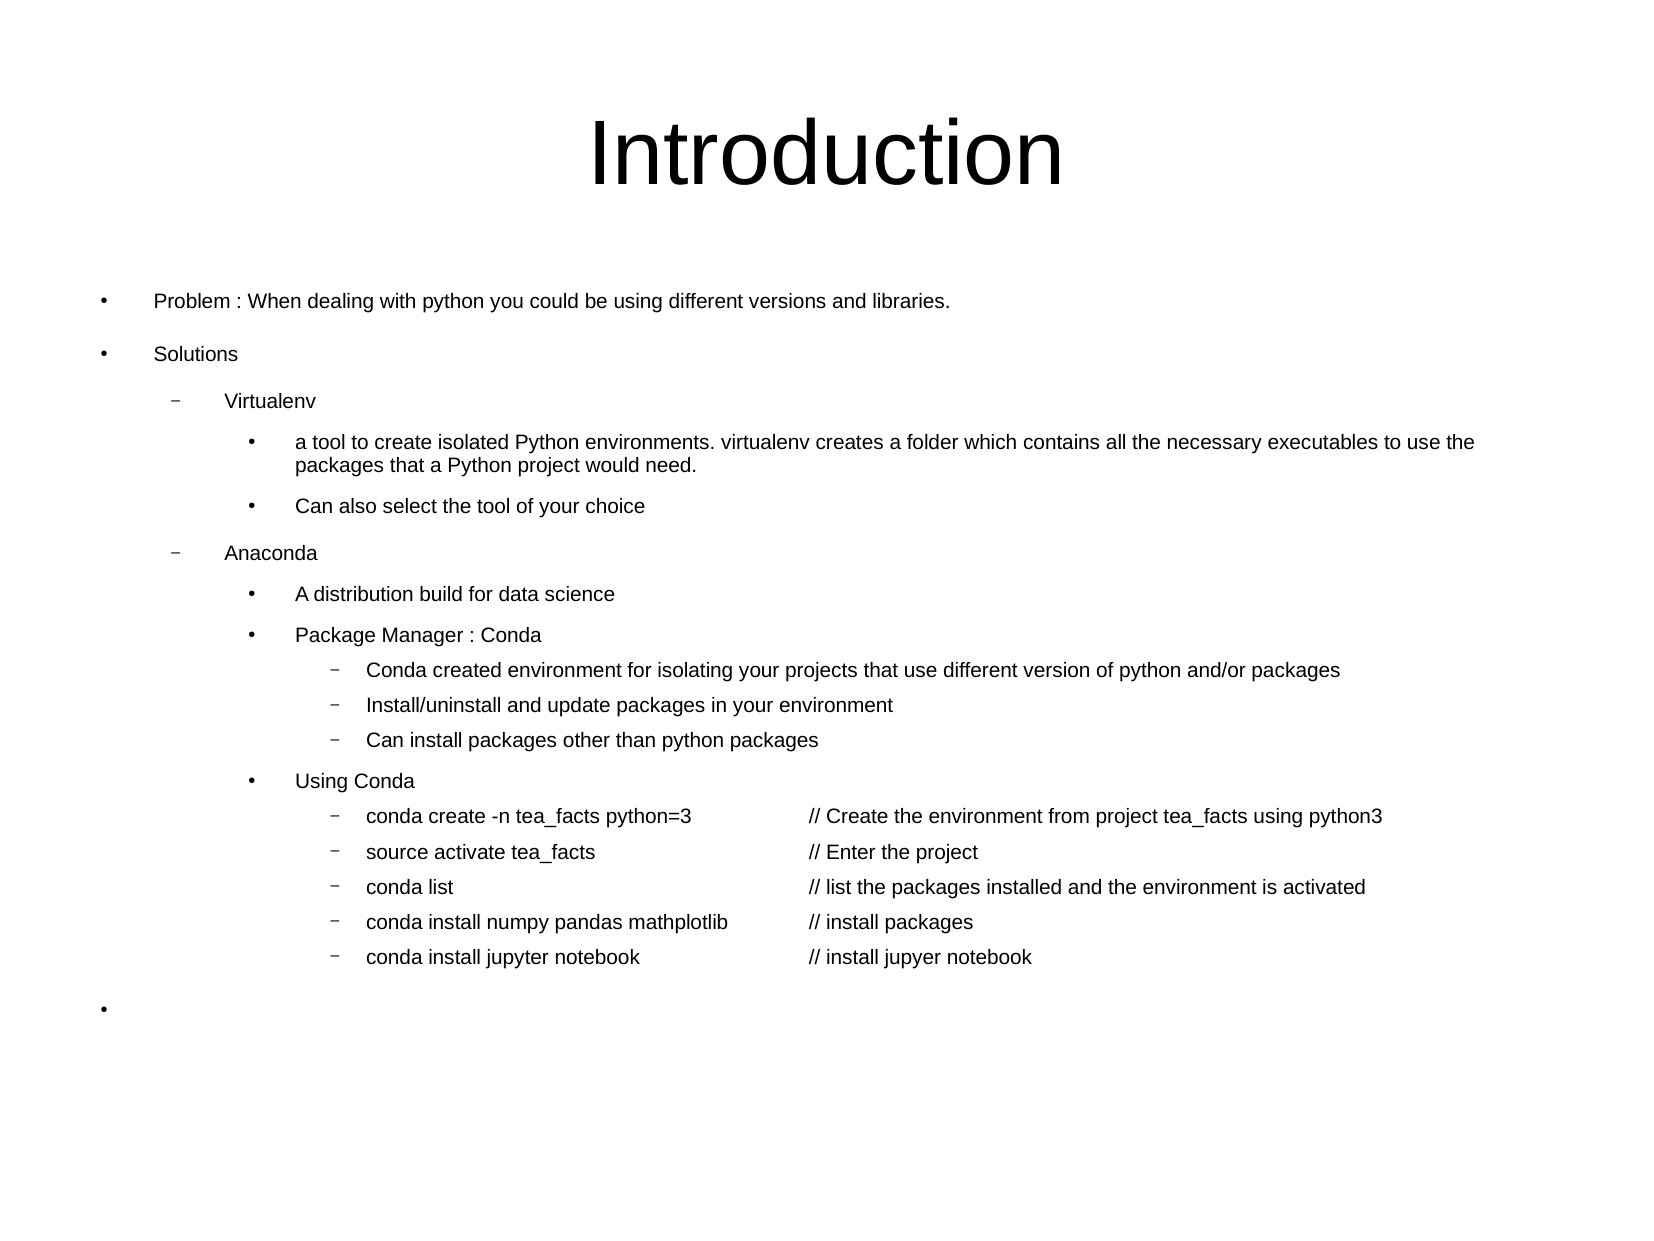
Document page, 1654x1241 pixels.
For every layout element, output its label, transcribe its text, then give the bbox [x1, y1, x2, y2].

title Introduction [82, 49, 1571, 257]
list Problem : When dealing with python you could be using different versions and libraries. Solutions Virtualenv a tool to create isolated Python environments. virtualenv creates a folder which contains all the necessary executables to use the packages that a Python project would need. Can also select the tool of your choice Anaconda A distribution build for data science Package Manager : Conda Conda created environment for isolating your projects that use different version of python and/or packages Install/uninstall and update packages in your environment Can install packages other than python packages Using Conda conda create -n tea_facts python=3 // Create the environment from project tea_facts using python3 source activate tea_facts // Enter the project conda list // list the packages installed and the environment is activated conda install numpy pandas mathplotlib // install packages conda install jupyter notebook // install jupyer notebook [82, 290, 1571, 1217]
